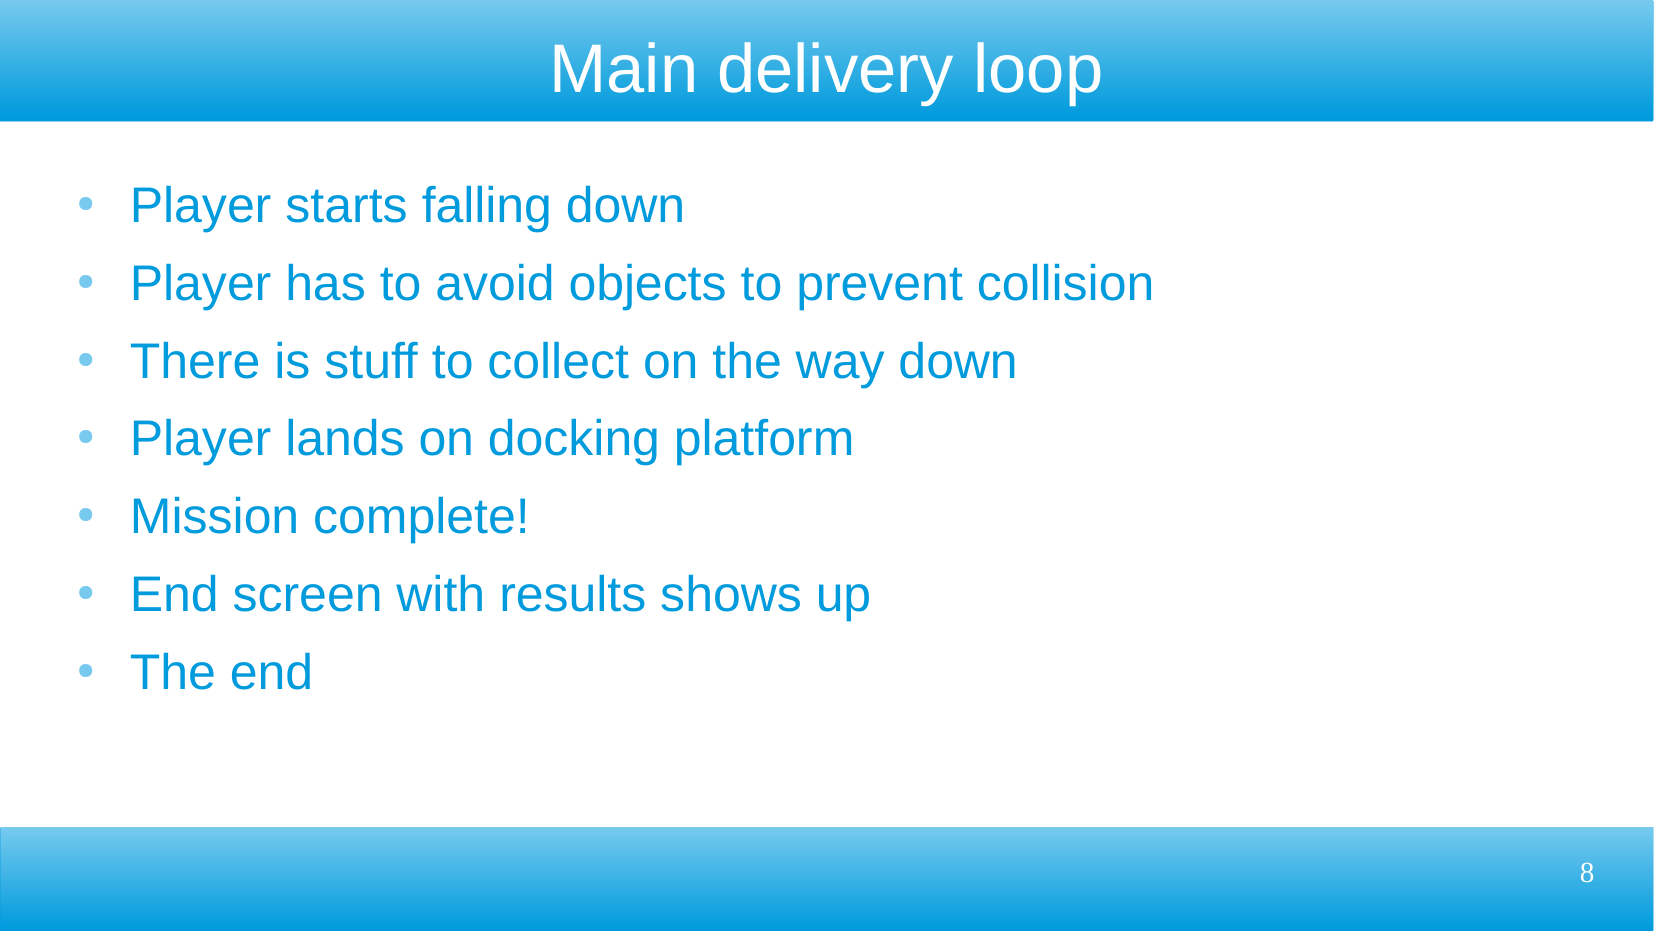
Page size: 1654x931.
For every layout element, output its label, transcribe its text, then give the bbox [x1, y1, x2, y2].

list Player starts falling down Player has to avoid objects to prevent collision There is stuff to collect on the way down Player lands on docking platform Mission complete! End screen with results shows up The end [59, 177, 1595, 768]
title Main delivery loop [59, 29, 1595, 108]
